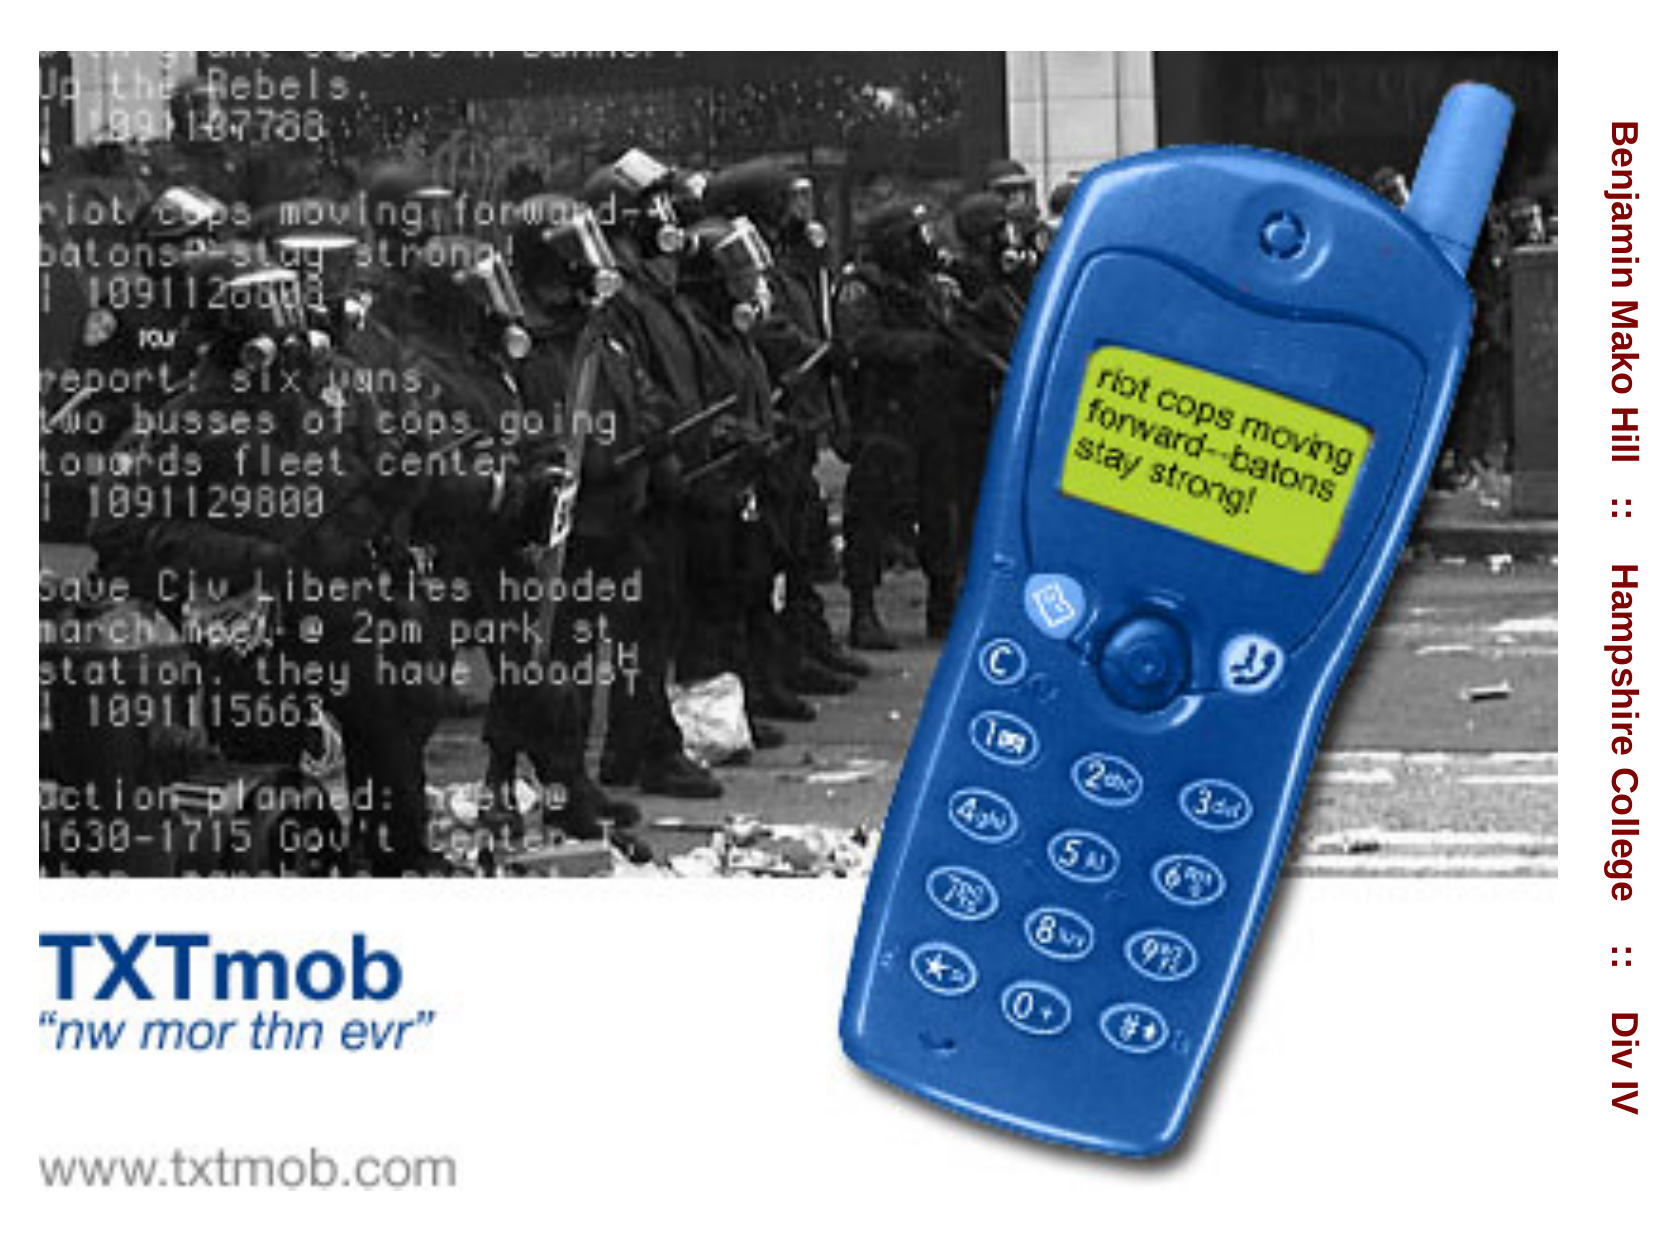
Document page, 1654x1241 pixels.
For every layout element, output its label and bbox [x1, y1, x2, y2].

picture [39, 51, 1558, 1191]
